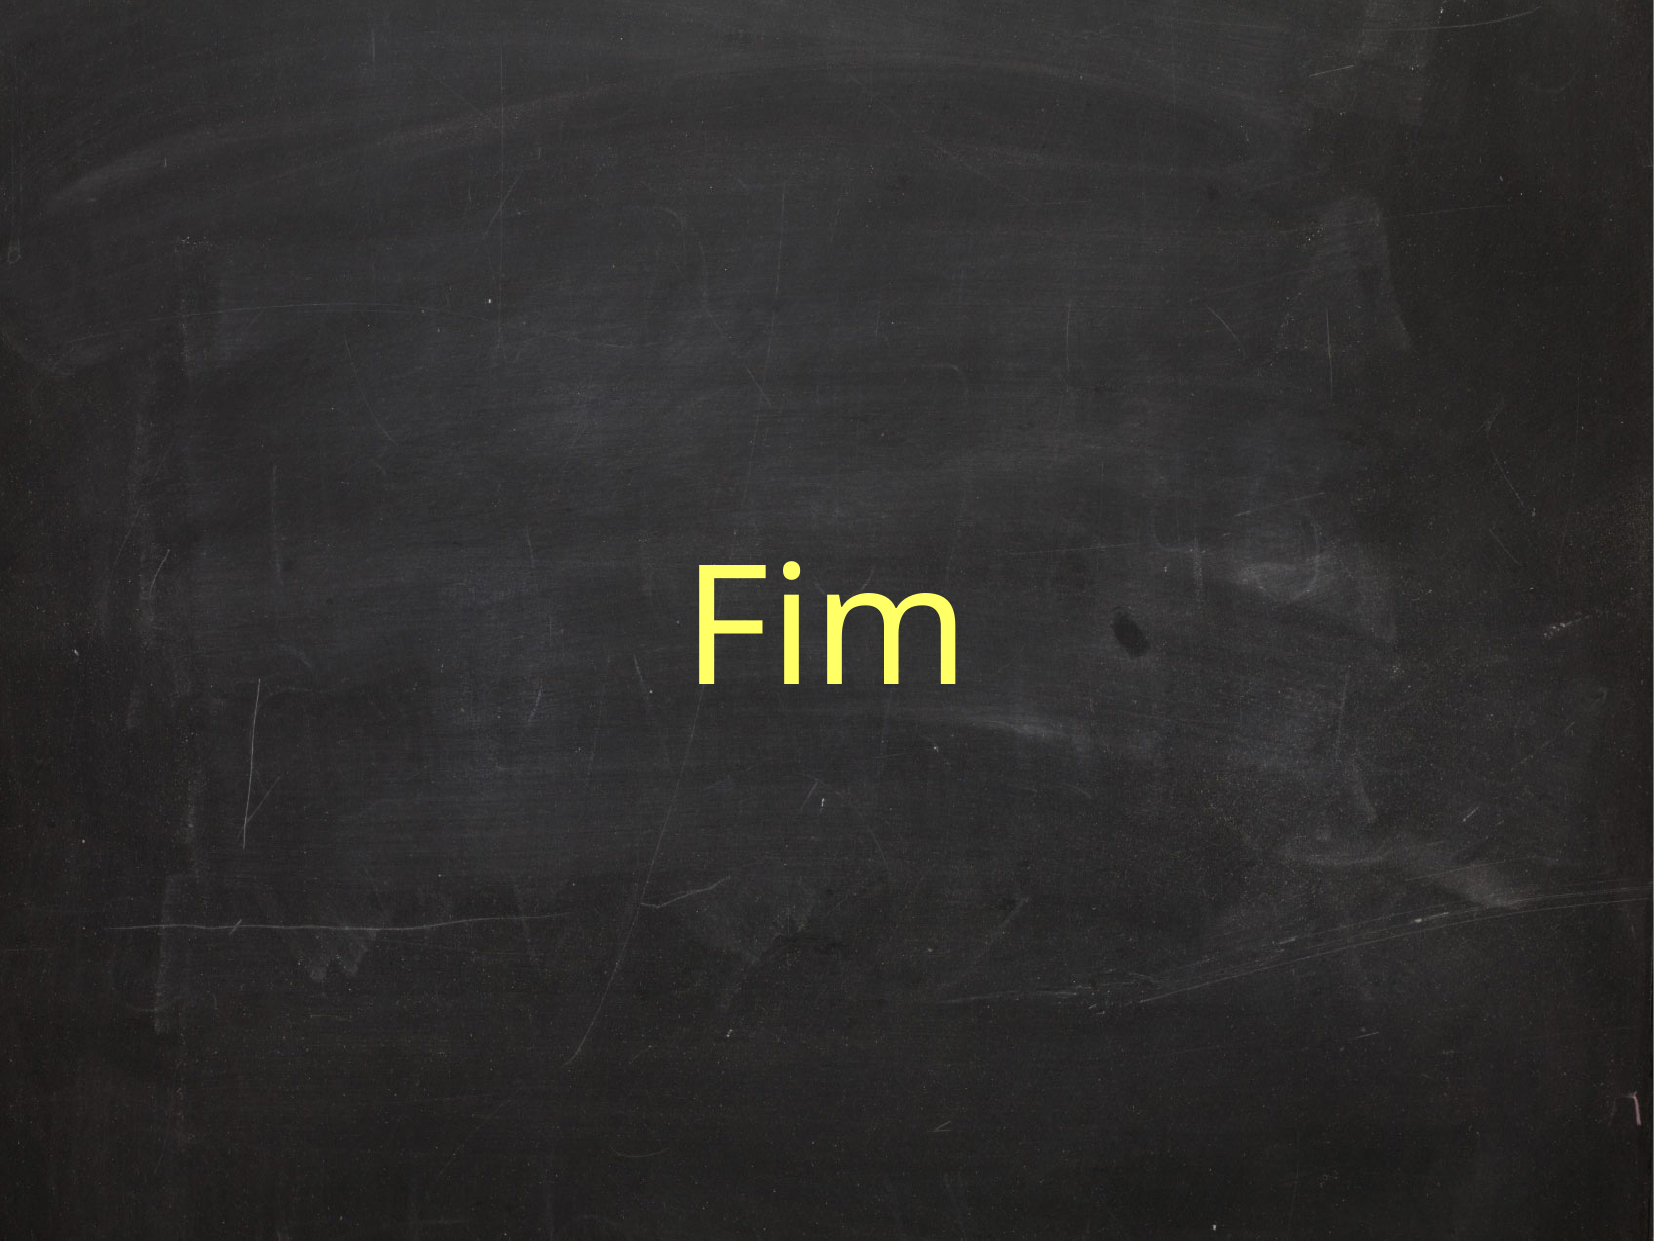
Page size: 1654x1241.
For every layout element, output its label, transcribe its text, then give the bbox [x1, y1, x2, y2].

picture [0, 0, 1654, 1241]
title Fim [82, 503, 1571, 737]
